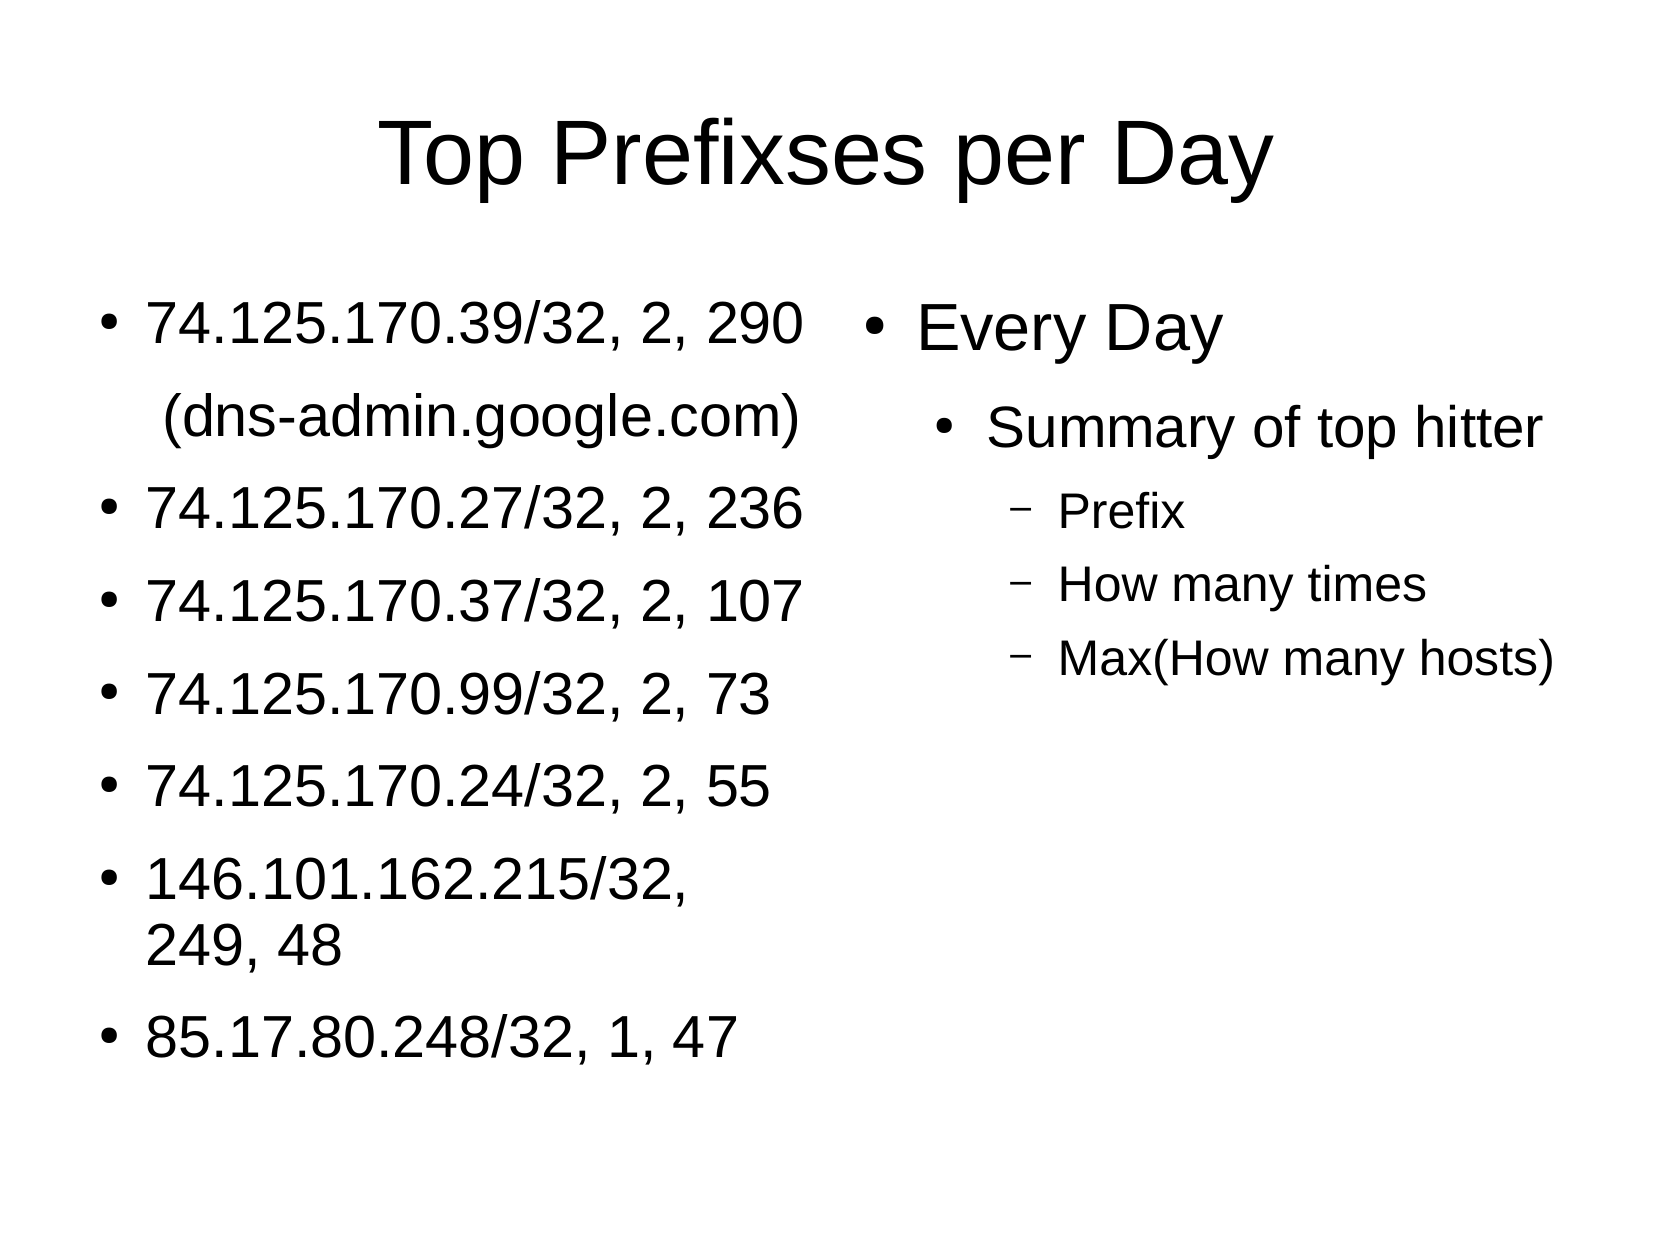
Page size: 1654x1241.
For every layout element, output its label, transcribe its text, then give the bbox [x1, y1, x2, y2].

list Every Day Summary of top hitter Prefix How many times Max(How many hosts) [845, 290, 1572, 1109]
title Top Prefixses per Day [82, 49, 1571, 257]
list 74.125.170.39/32, 2, 290 (dns-admin.google.com) 74.125.170.27/32, 2, 236 74.125.170.37/32, 2, 107 74.125.170.99/32, 2, 73 74.125.170.24/32, 2, 55 146.101.162.215/32, 249, 48 85.17.80.248/32, 1, 47 [82, 290, 809, 1109]
